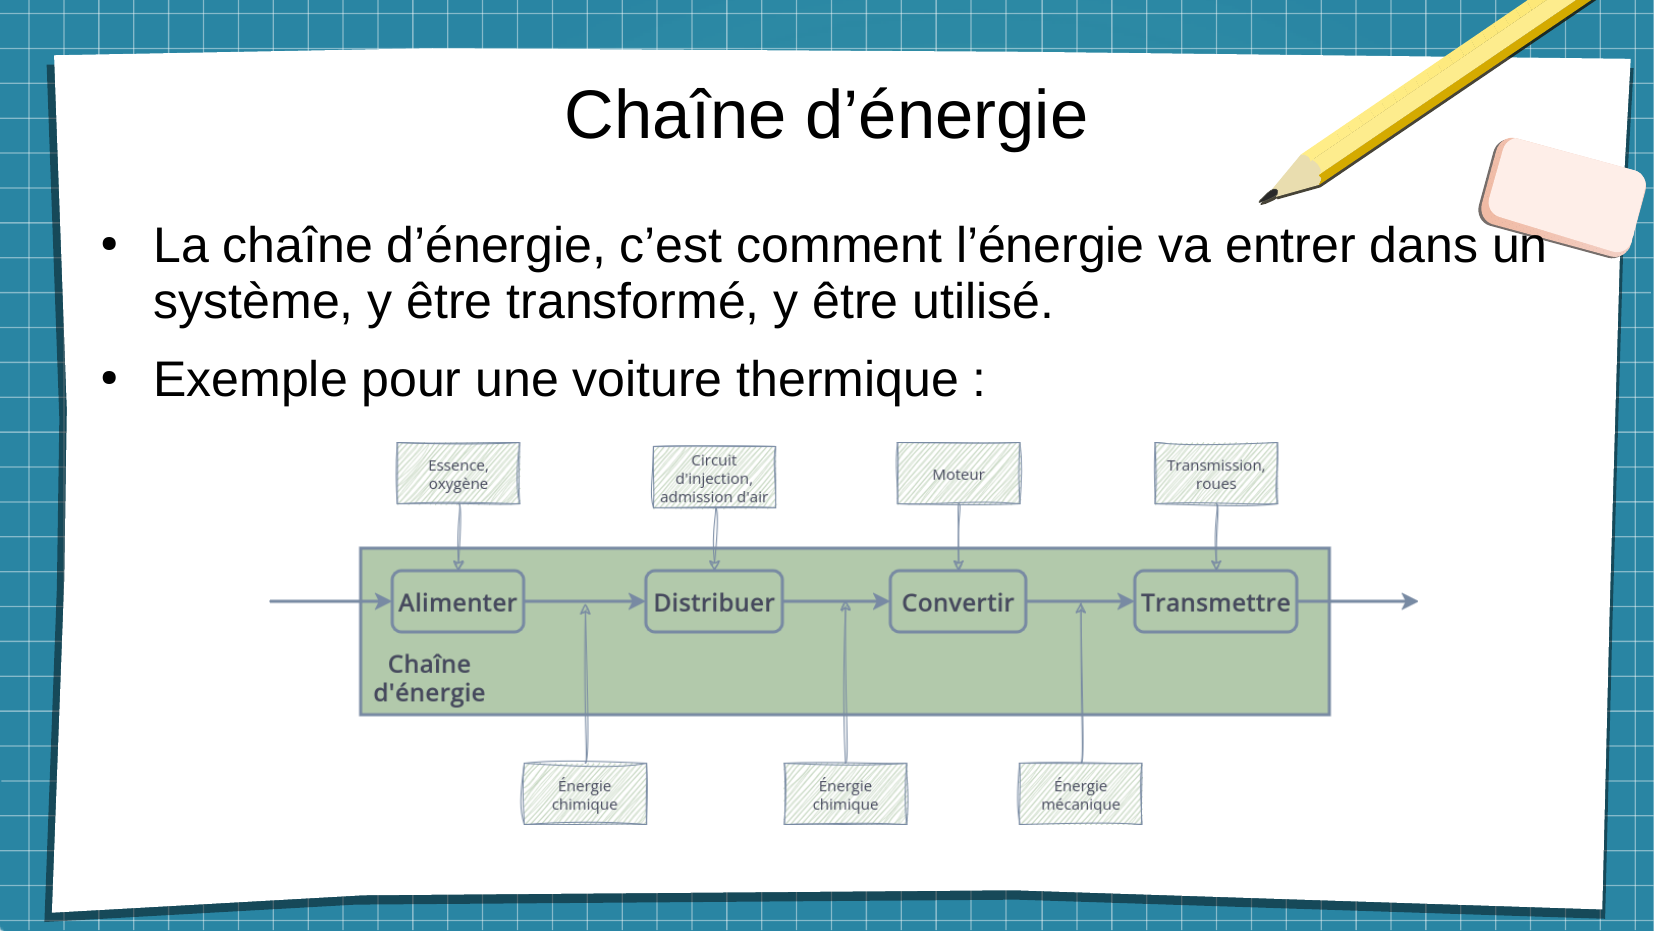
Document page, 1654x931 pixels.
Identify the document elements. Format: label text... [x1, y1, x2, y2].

title Chaîne d’énergie [82, 37, 1571, 193]
picture [269, 442, 1418, 825]
list La chaîne d’énergie, c’est comment l’énergie va entrer dans un système, y être transformé, y être utilisé. Exemple pour une voiture thermique : [82, 217, 1571, 758]
